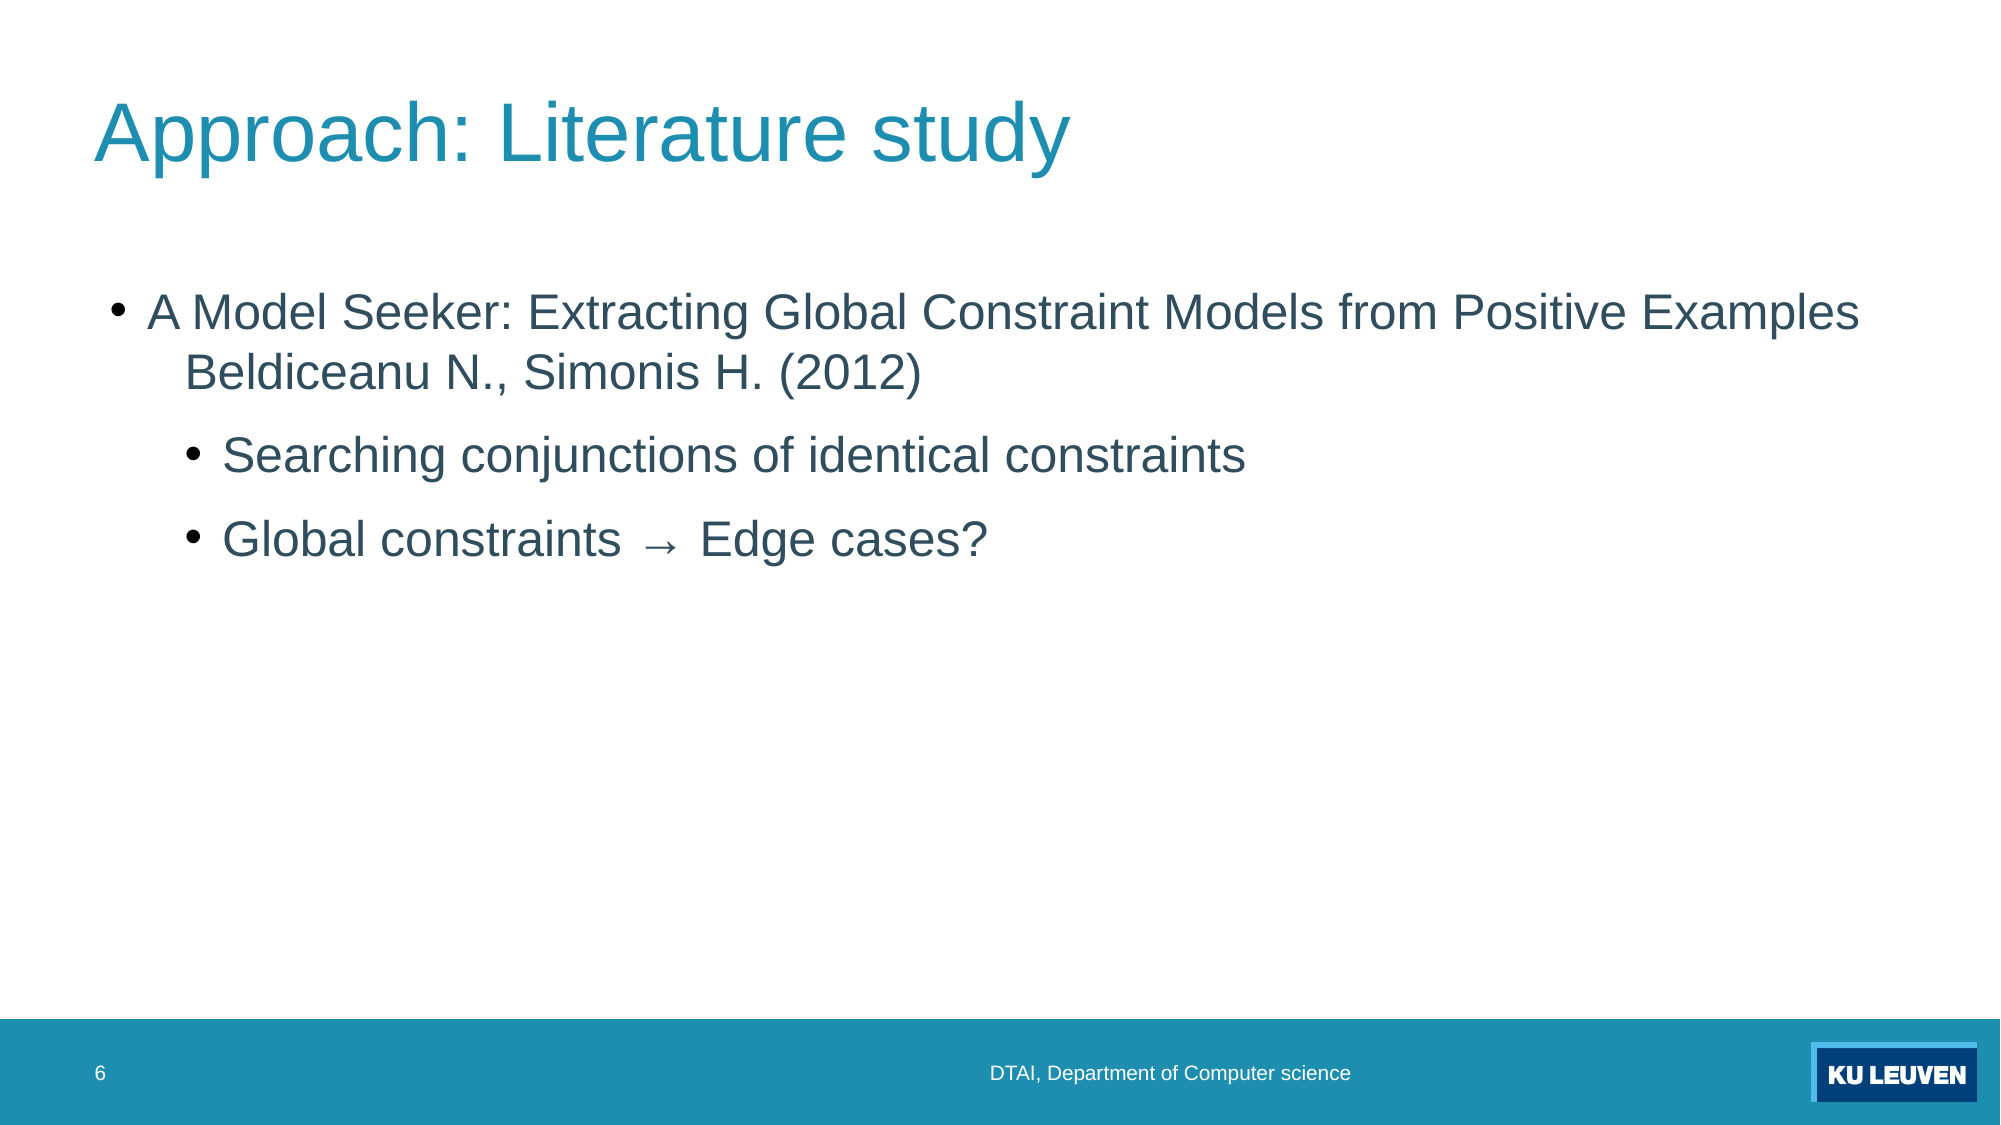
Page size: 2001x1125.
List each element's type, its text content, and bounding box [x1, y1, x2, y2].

text_box DTAI, Department of Computer science [989, 1018, 1809, 1125]
title Approach: Literature study [94, 33, 1906, 223]
text_box <number> [94, 1018, 201, 1125]
picture [1811, 1042, 1977, 1102]
list A Model Seeker: Extracting Global Constraint Models from Positive Examples Beldiceanu N., Simonis H. (2012) Searching conjunctions of identical constraints Global constraints → Edge cases? [94, 271, 1906, 1004]
